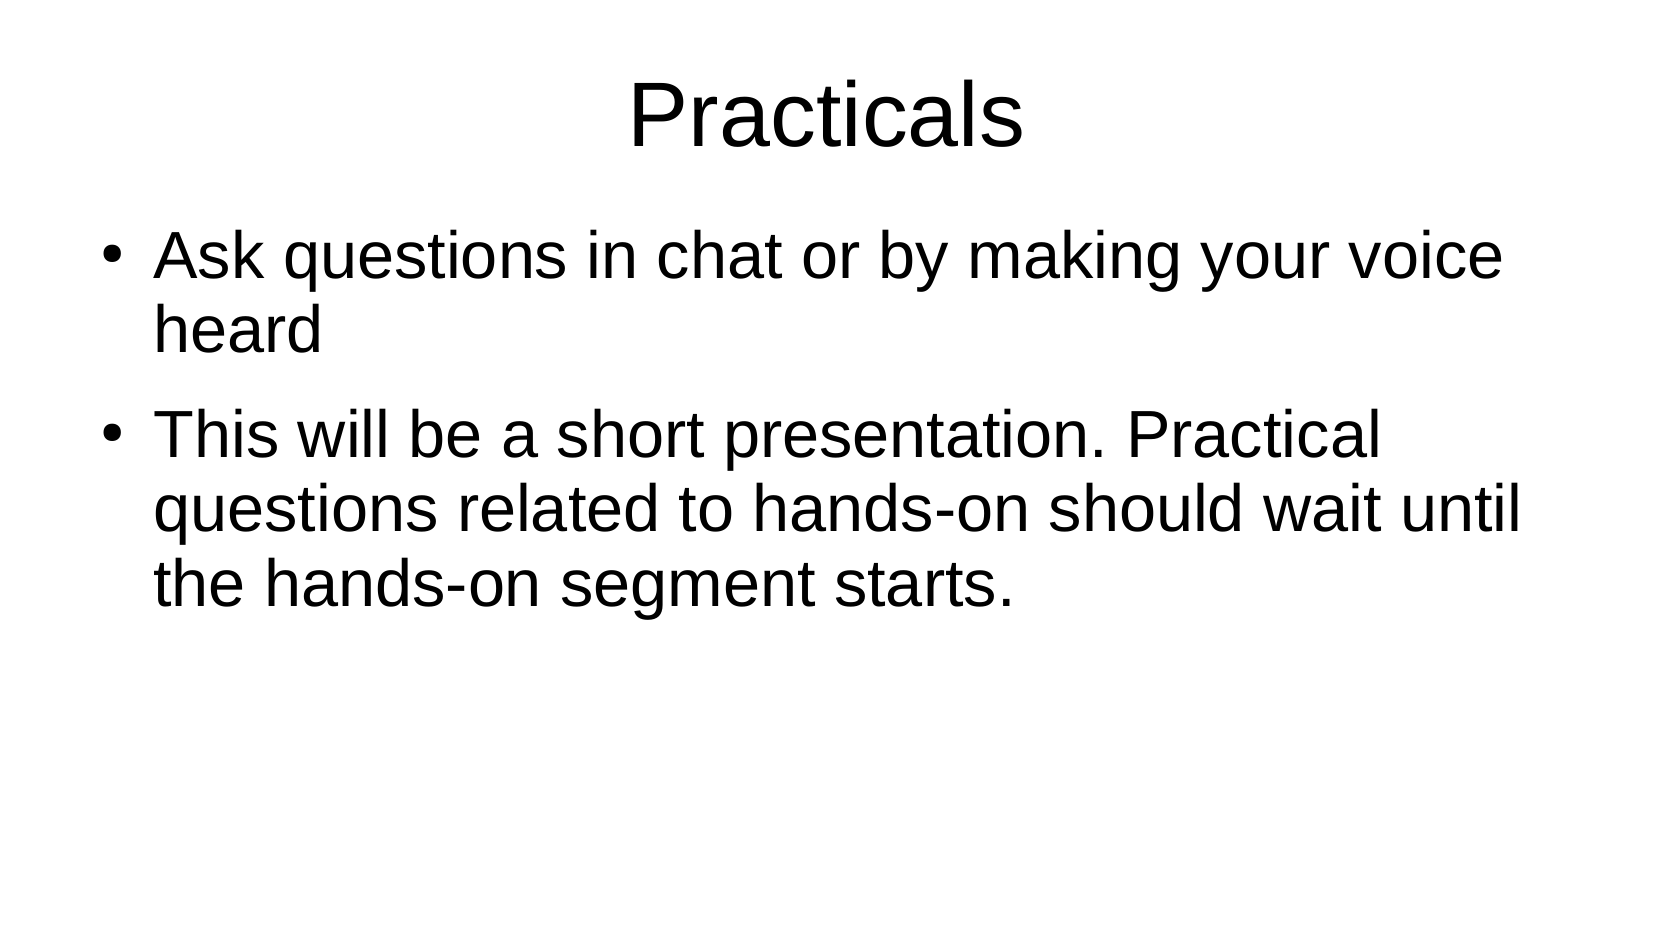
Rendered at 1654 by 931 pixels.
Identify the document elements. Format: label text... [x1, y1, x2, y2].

list Ask questions in chat or by making your voice heard This will be a short presentation. Practical questions related to hands-on should wait until the hands-on segment starts. [82, 217, 1571, 758]
title Practicals [82, 37, 1571, 193]
